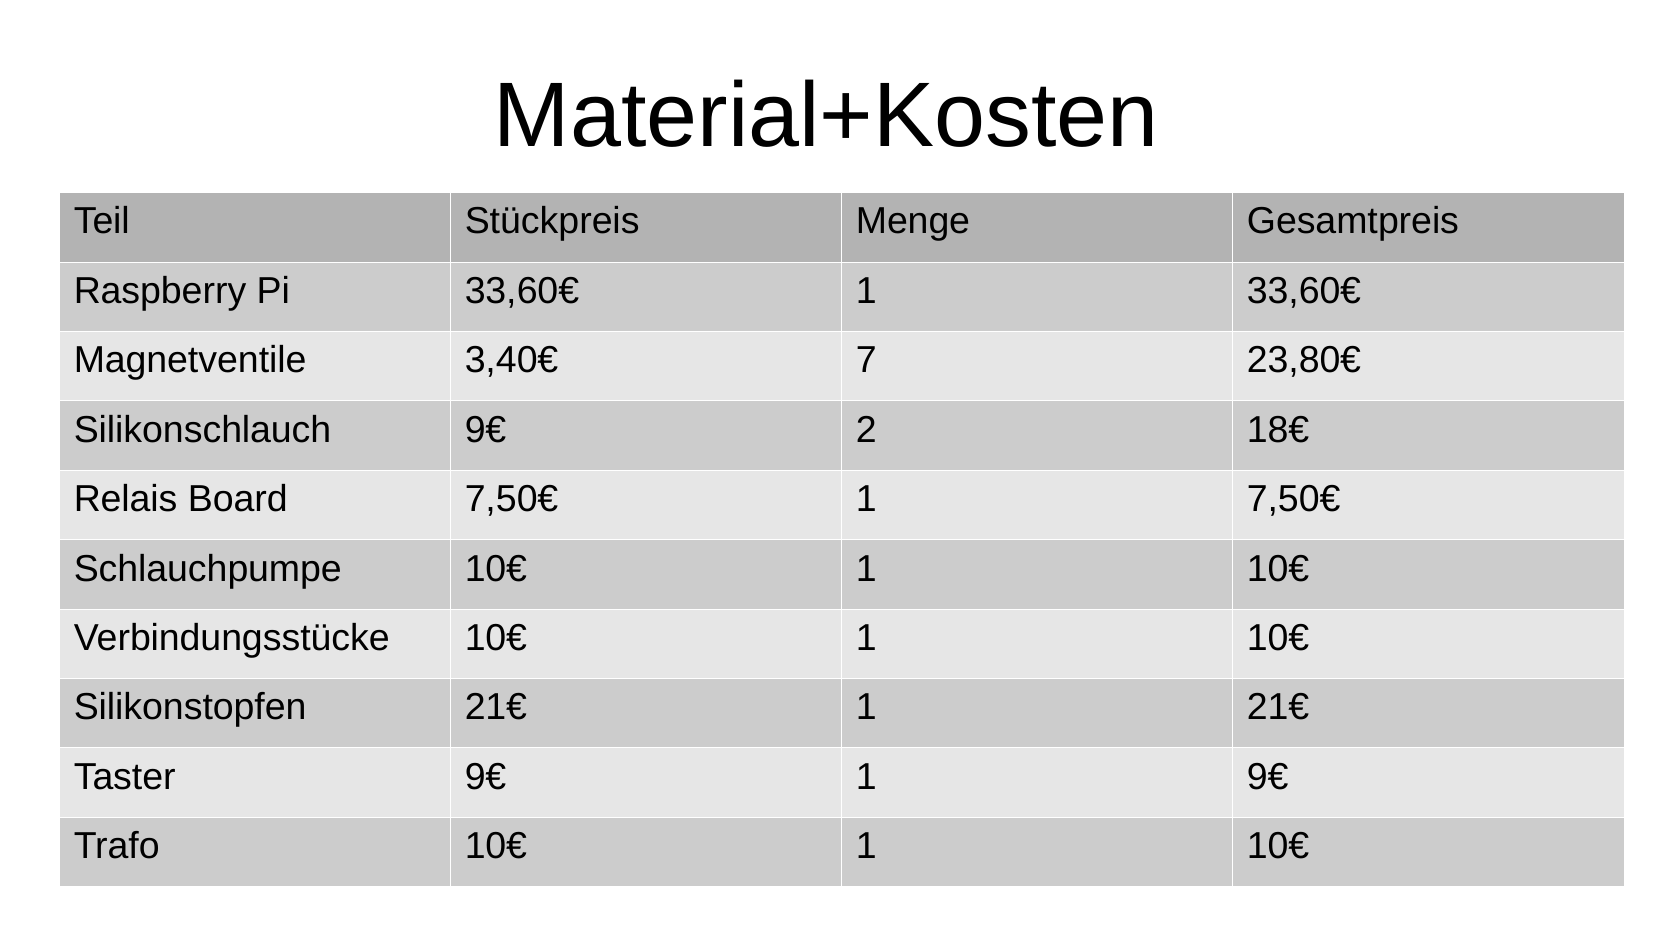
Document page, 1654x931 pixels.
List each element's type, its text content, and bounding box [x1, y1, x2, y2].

table_cell Taster [60, 748, 450, 817]
title Material+Kosten [82, 37, 1571, 192]
table_header Stückpreis [451, 193, 841, 262]
table_cell 9€ [451, 748, 841, 817]
table_cell 7 [842, 332, 1232, 400]
table_cell 1 [842, 818, 1232, 886]
table_cell 2 [842, 401, 1232, 470]
table_cell Verbindungsstücke [60, 610, 450, 678]
table_header Teil [60, 193, 450, 262]
table_cell 18€ [1233, 401, 1624, 470]
table_cell 10€ [1233, 818, 1624, 886]
table_cell Silikonstopfen [60, 679, 450, 747]
table_cell 7,50€ [451, 471, 841, 539]
table_cell 23,80€ [1233, 332, 1624, 400]
table_cell 1 [842, 748, 1232, 817]
table_cell 7,50€ [1233, 471, 1624, 539]
table_cell 33,60€ [1233, 263, 1624, 331]
table_cell 1 [842, 540, 1232, 609]
table_cell 33,60€ [451, 263, 841, 331]
table_cell Trafo [60, 818, 450, 886]
table_cell 1 [842, 679, 1232, 747]
table_cell 21€ [1233, 679, 1624, 747]
table_cell 1 [842, 610, 1232, 678]
table_cell 9€ [451, 401, 841, 470]
table_cell 10€ [451, 818, 841, 886]
table_cell Magnetventile [60, 332, 450, 400]
table_cell 1 [842, 263, 1232, 331]
table_header Menge [842, 193, 1232, 262]
table_cell 9€ [1233, 748, 1624, 817]
table_cell Schlauchpumpe [60, 540, 450, 609]
table_cell 10€ [451, 610, 841, 678]
table_cell 21€ [451, 679, 841, 747]
table_cell 3,40€ [451, 332, 841, 400]
table_cell 1 [842, 471, 1232, 539]
table_cell 10€ [451, 540, 841, 609]
table_cell Silikonschlauch [60, 401, 450, 470]
table_cell Raspberry Pi [60, 263, 450, 331]
table_header Gesamtpreis [1233, 193, 1624, 262]
table_cell 10€ [1233, 610, 1624, 678]
table_cell Relais Board [60, 471, 450, 539]
table_cell 10€ [1233, 540, 1624, 609]
